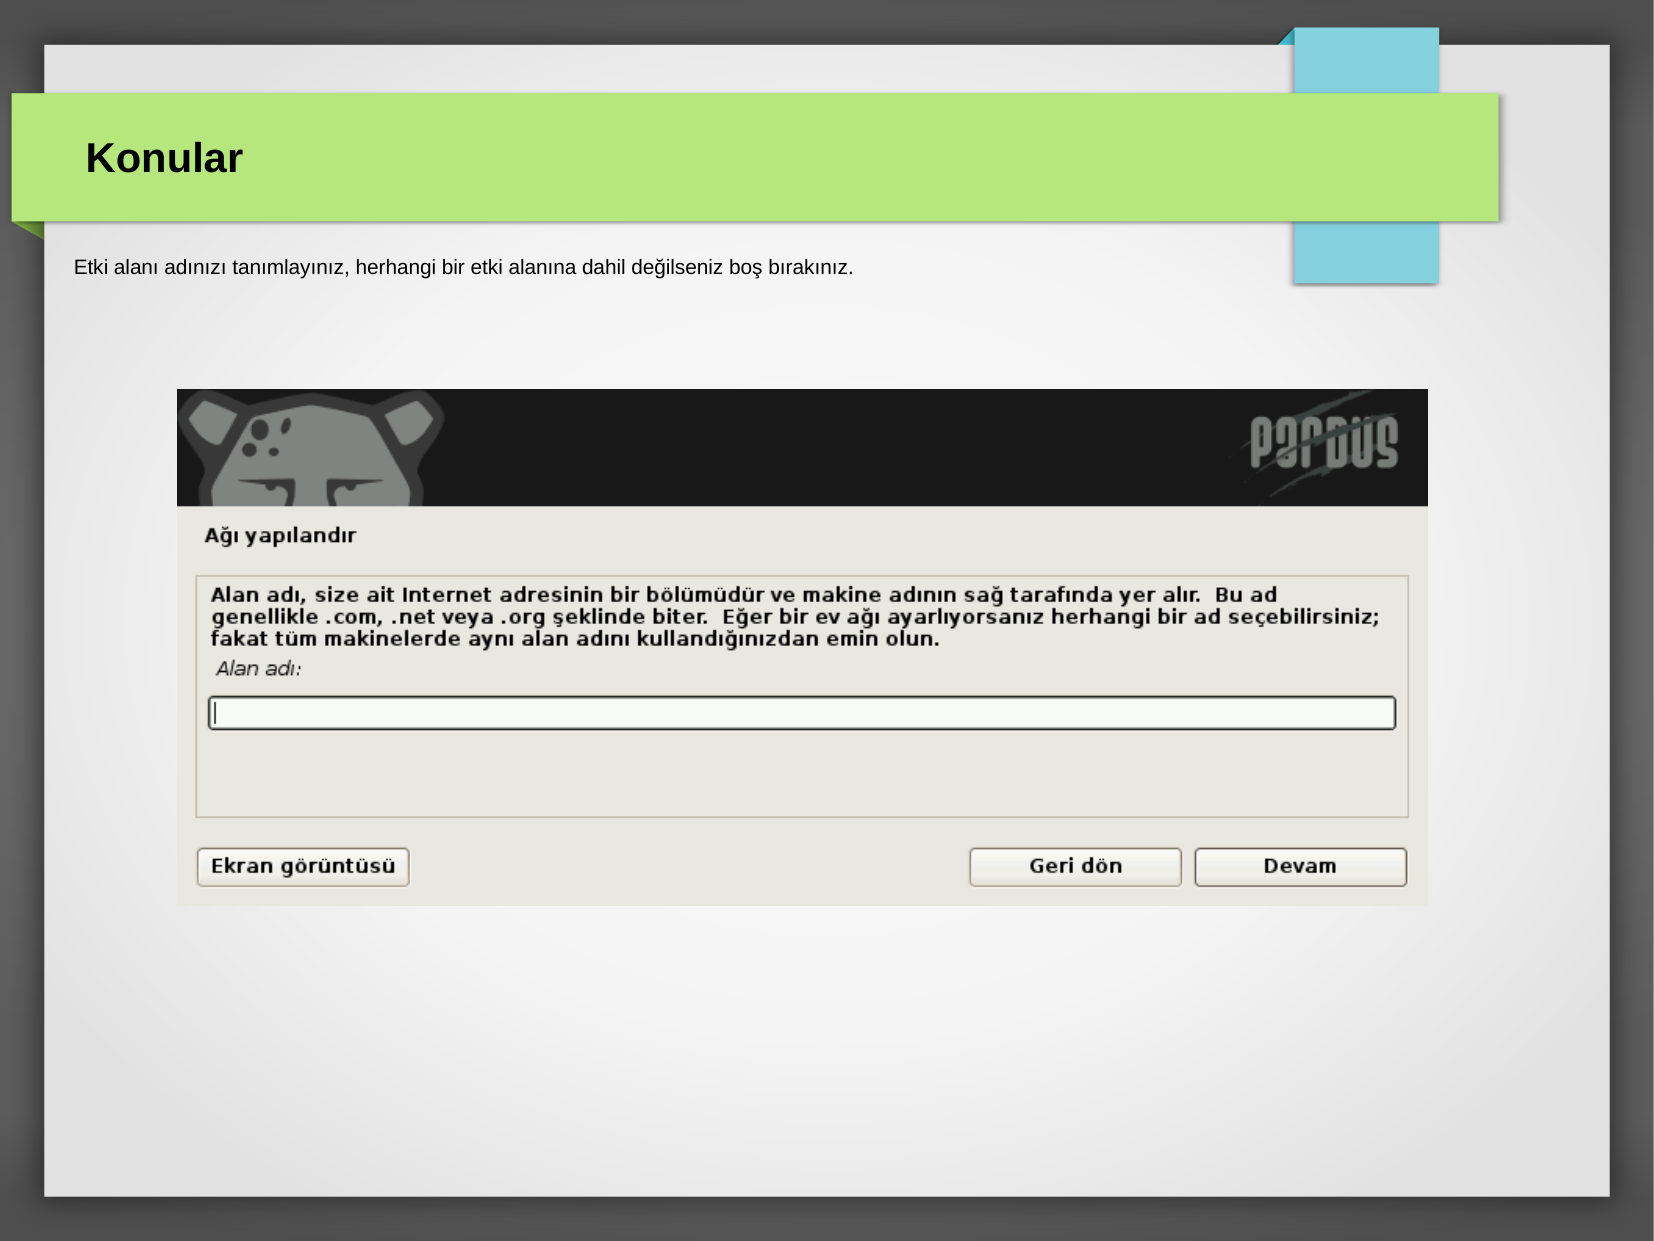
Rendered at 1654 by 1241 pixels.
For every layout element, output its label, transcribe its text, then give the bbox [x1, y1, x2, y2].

text_box Konular [70, 127, 259, 189]
picture [0, 0, 1654, 1241]
text_box Etki alanı adınızı tanımlayınız, herhangi bir etki alanına dahil değilseniz boş bırakınız. [59, 248, 869, 287]
